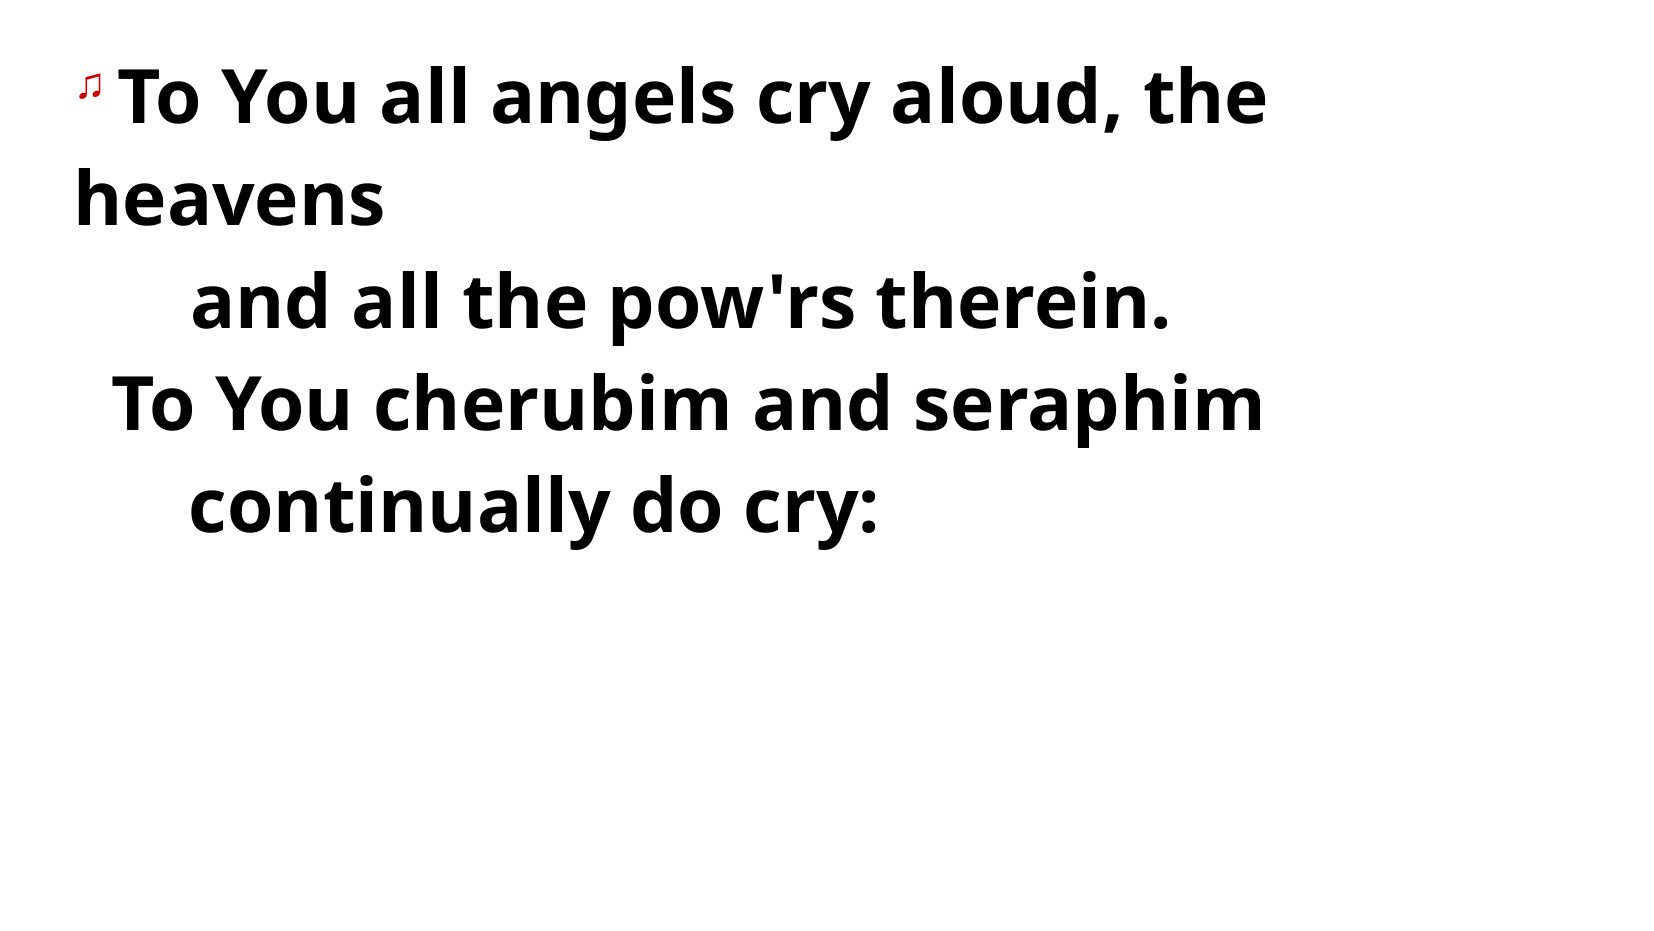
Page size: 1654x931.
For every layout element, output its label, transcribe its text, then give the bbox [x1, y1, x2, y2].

text_box ♫ To You all angels cry aloud, the heavens and all the pow'rs therein. To You cherubim and seraphim continually do cry: [58, 35, 1589, 481]
